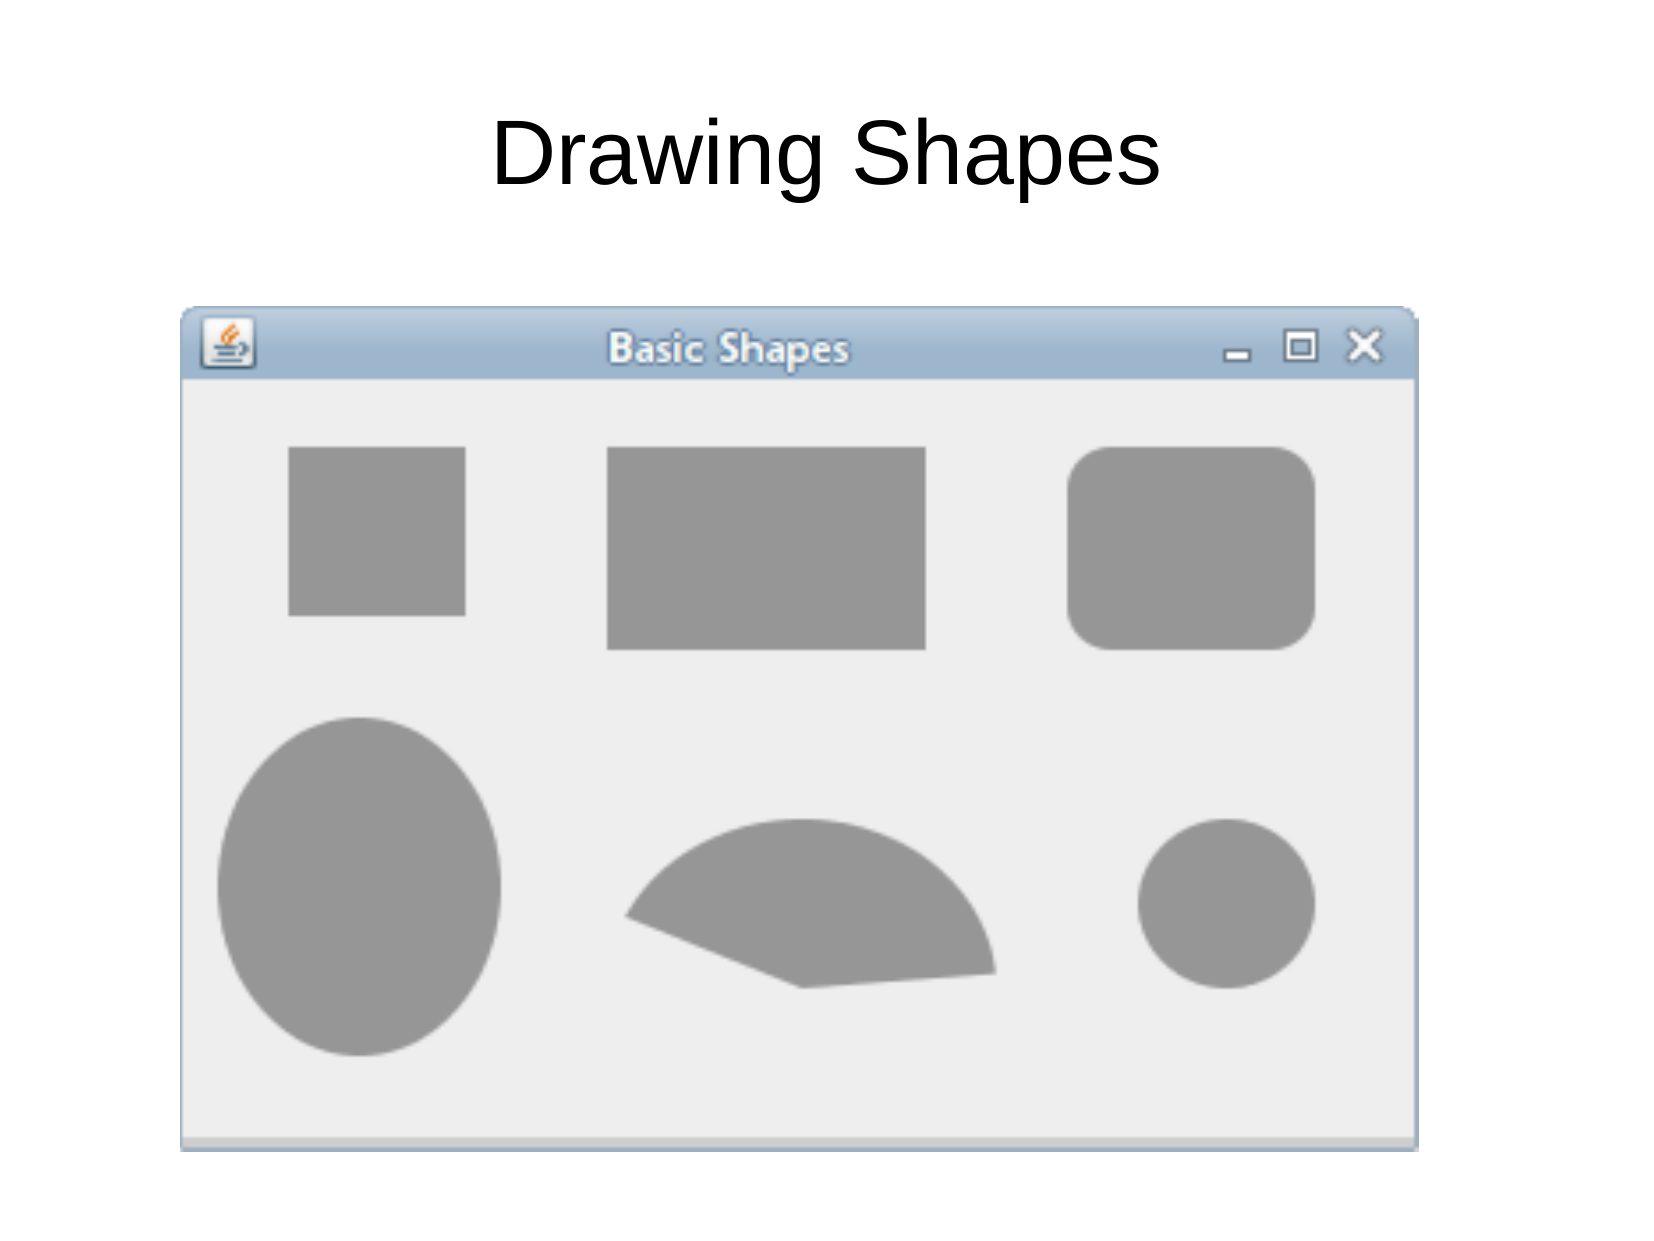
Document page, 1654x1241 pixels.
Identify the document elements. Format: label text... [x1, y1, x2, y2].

picture [180, 306, 1419, 1152]
title Drawing Shapes [82, 49, 1571, 257]
